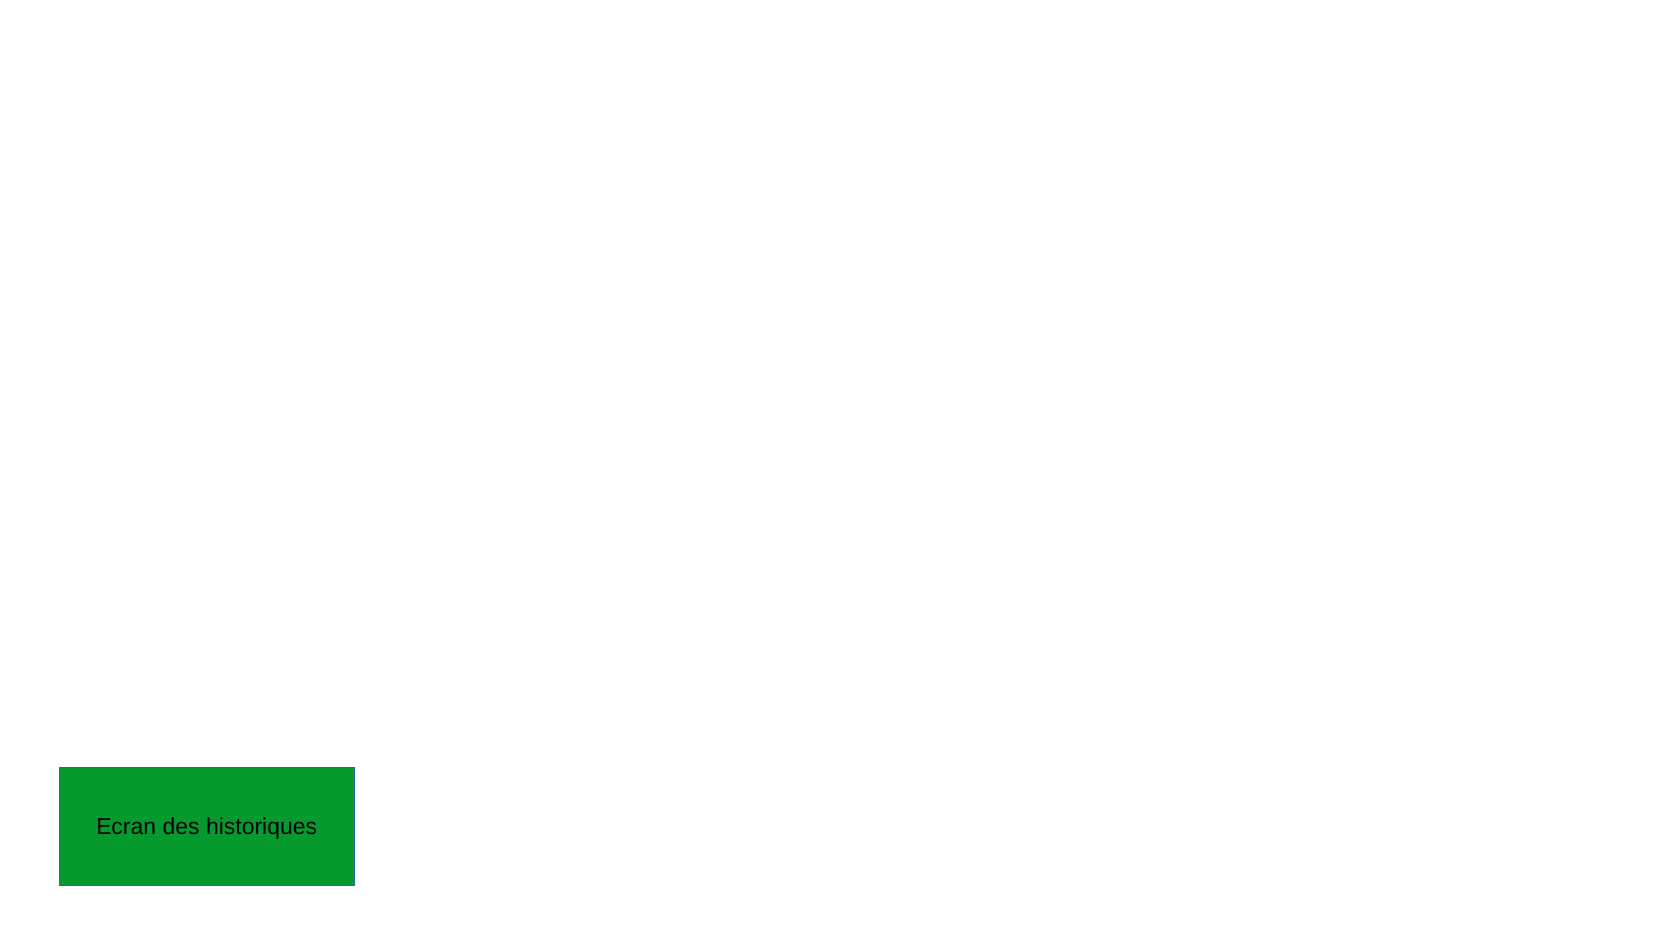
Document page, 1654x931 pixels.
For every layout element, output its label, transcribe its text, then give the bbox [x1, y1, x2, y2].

text_box Ecran des historiques [59, 767, 355, 886]
